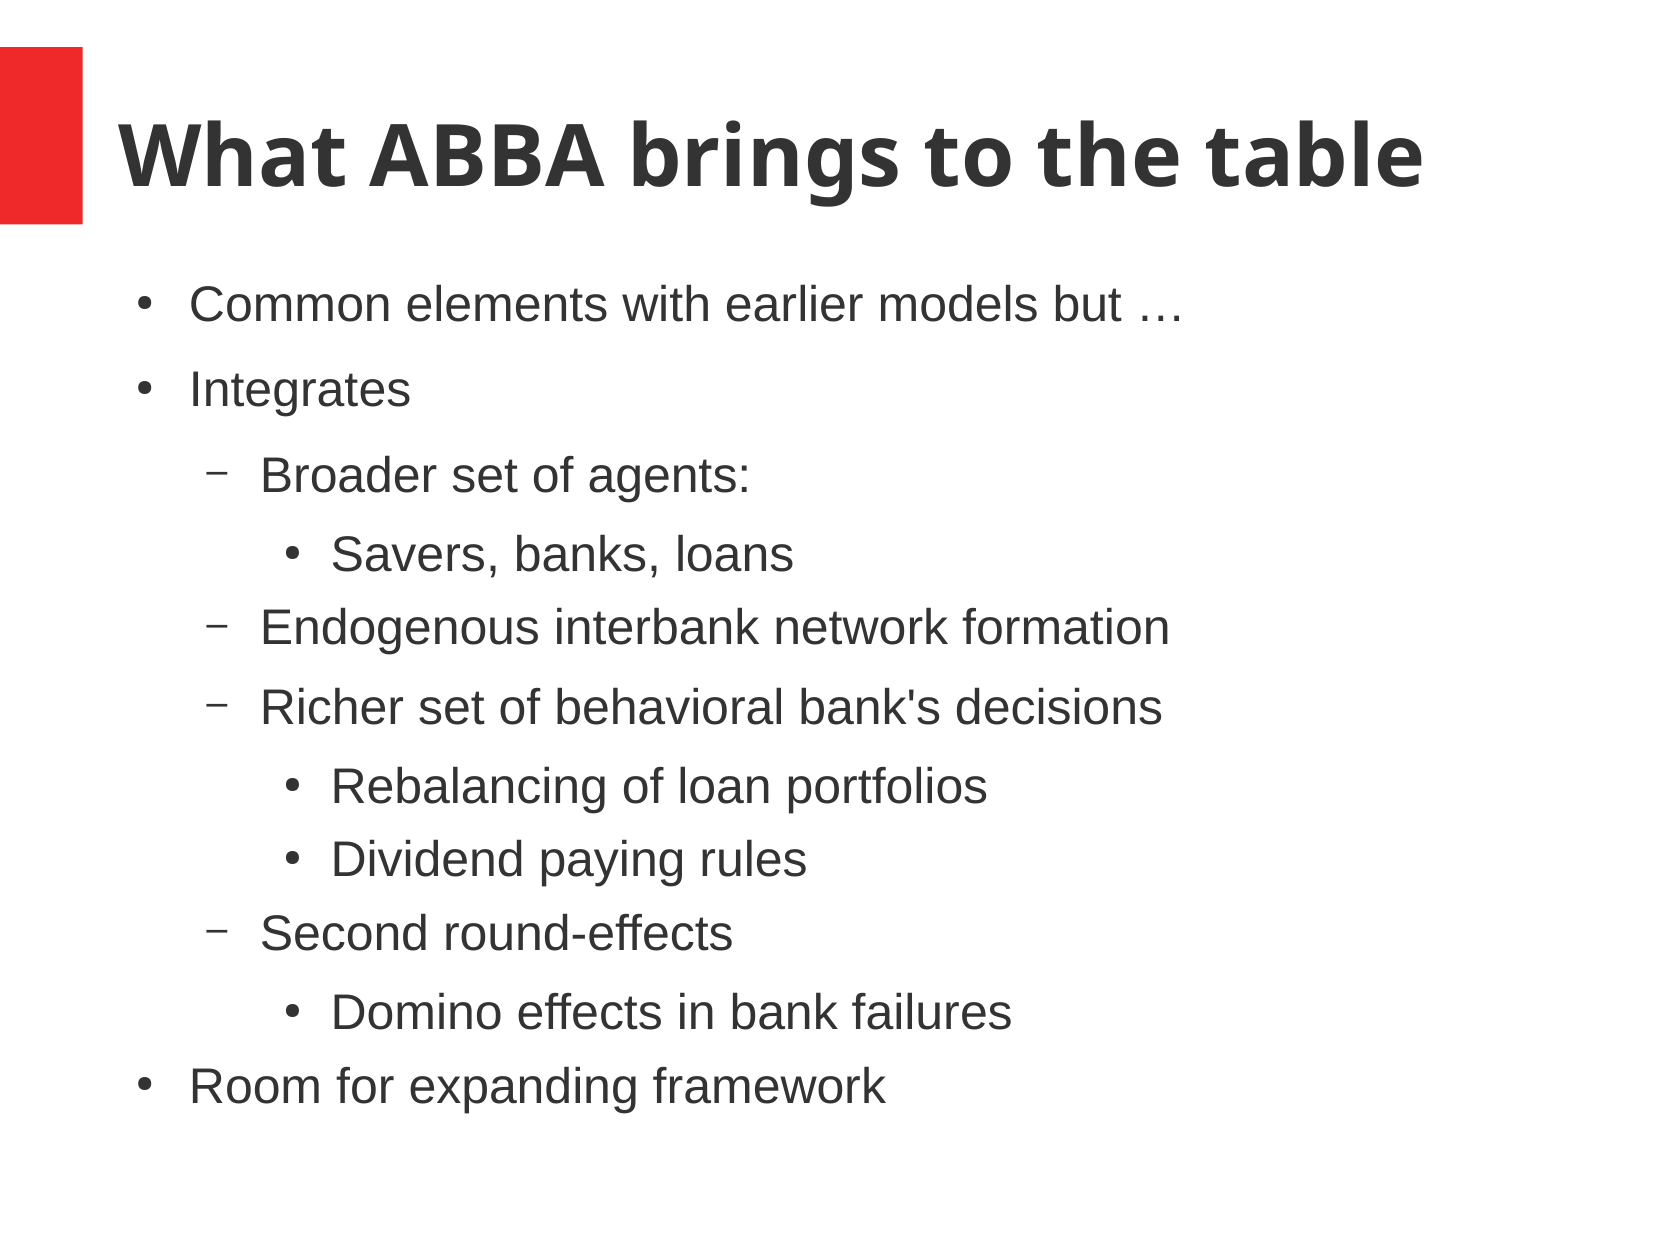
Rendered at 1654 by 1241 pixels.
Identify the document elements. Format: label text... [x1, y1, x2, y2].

list Common elements with earlier models but … Integrates Broader set of agents: Savers, banks, loans Endogenous interbank network formation Richer set of behavioral bank's decisions Rebalancing of loan portfolios Dividend paying rules Second round-effects Domino effects in bank failures Room for expanding framework [118, 276, 1536, 1122]
title What ABBA brings to the table [118, 49, 1571, 257]
